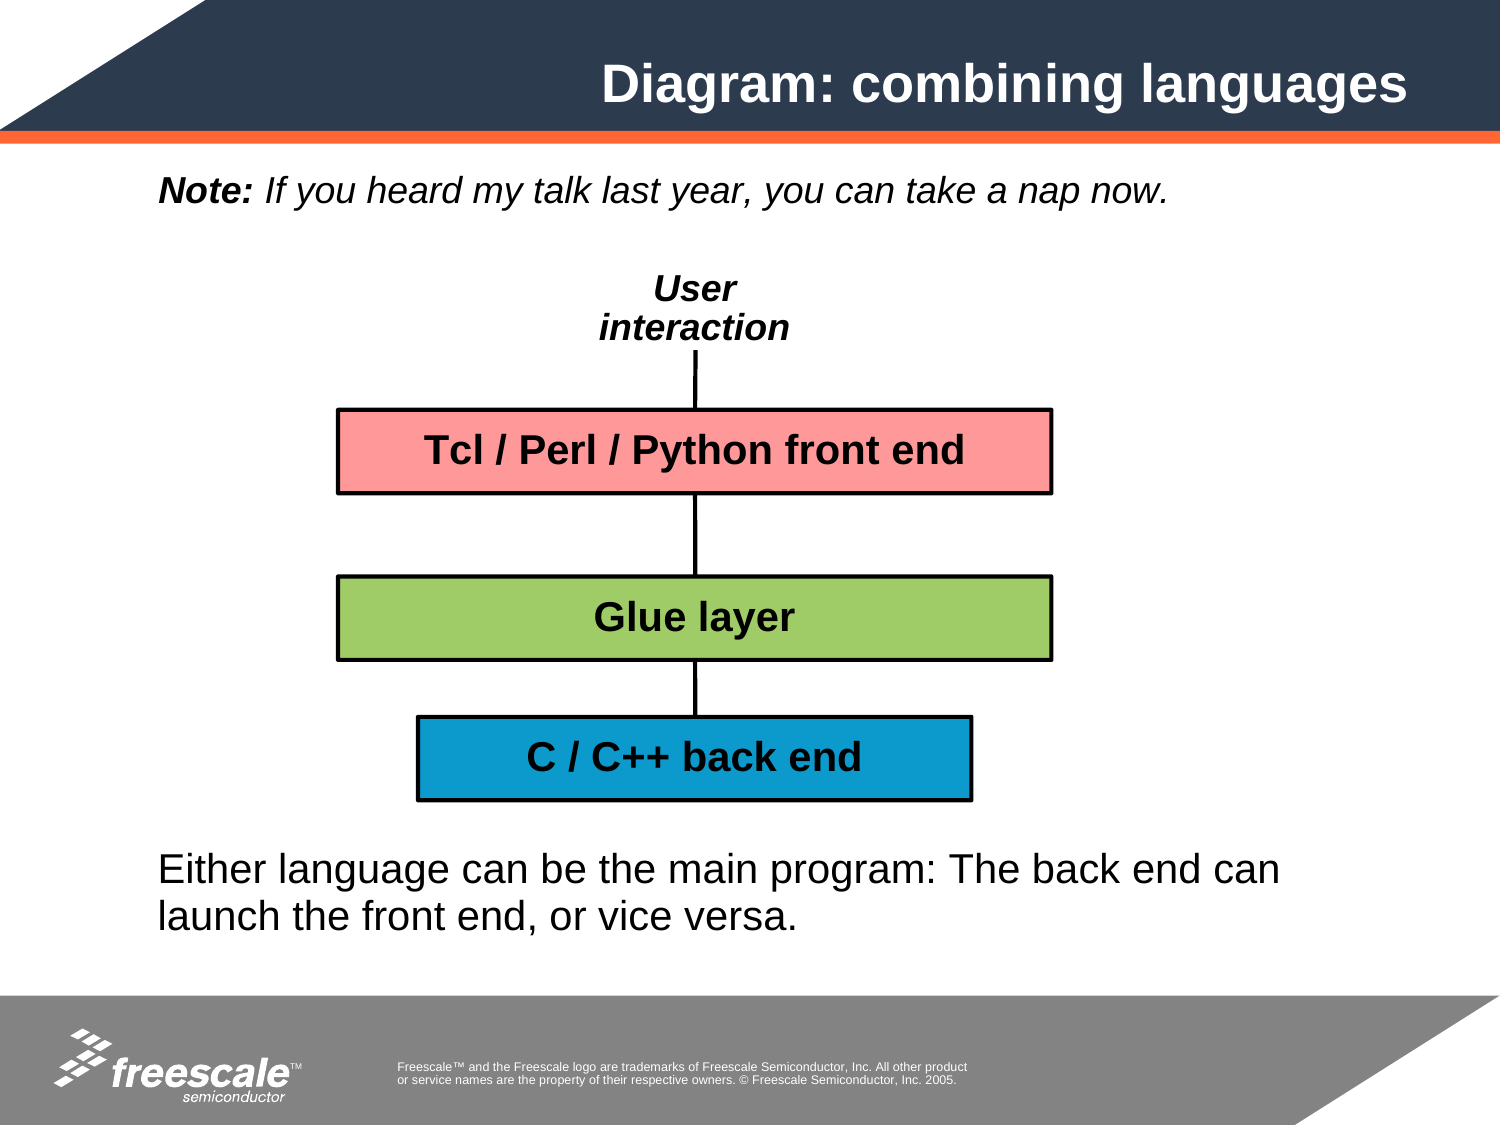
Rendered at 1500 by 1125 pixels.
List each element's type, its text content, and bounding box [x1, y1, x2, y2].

text_box Either language can be the main program: The back end can launch the front end, or vice versa. [142, 834, 1350, 964]
text_box [338, 655, 1052, 660]
text_box [338, 489, 1052, 494]
text_box Glue layer [338, 581, 1052, 655]
text_box Note: If you heard my talk last year, you can take a nap now. [158, 172, 1171, 212]
title Diagram: combining languages [75, 27, 1426, 146]
text_box [338, 409, 1052, 415]
text_box [338, 576, 1052, 581]
text_box [417, 716, 972, 722]
text_box Tcl / Perl / Python front end [338, 415, 1052, 489]
text_box User interaction [537, 255, 852, 330]
text_box [417, 796, 972, 801]
text_box C / C++ back end [417, 722, 972, 796]
